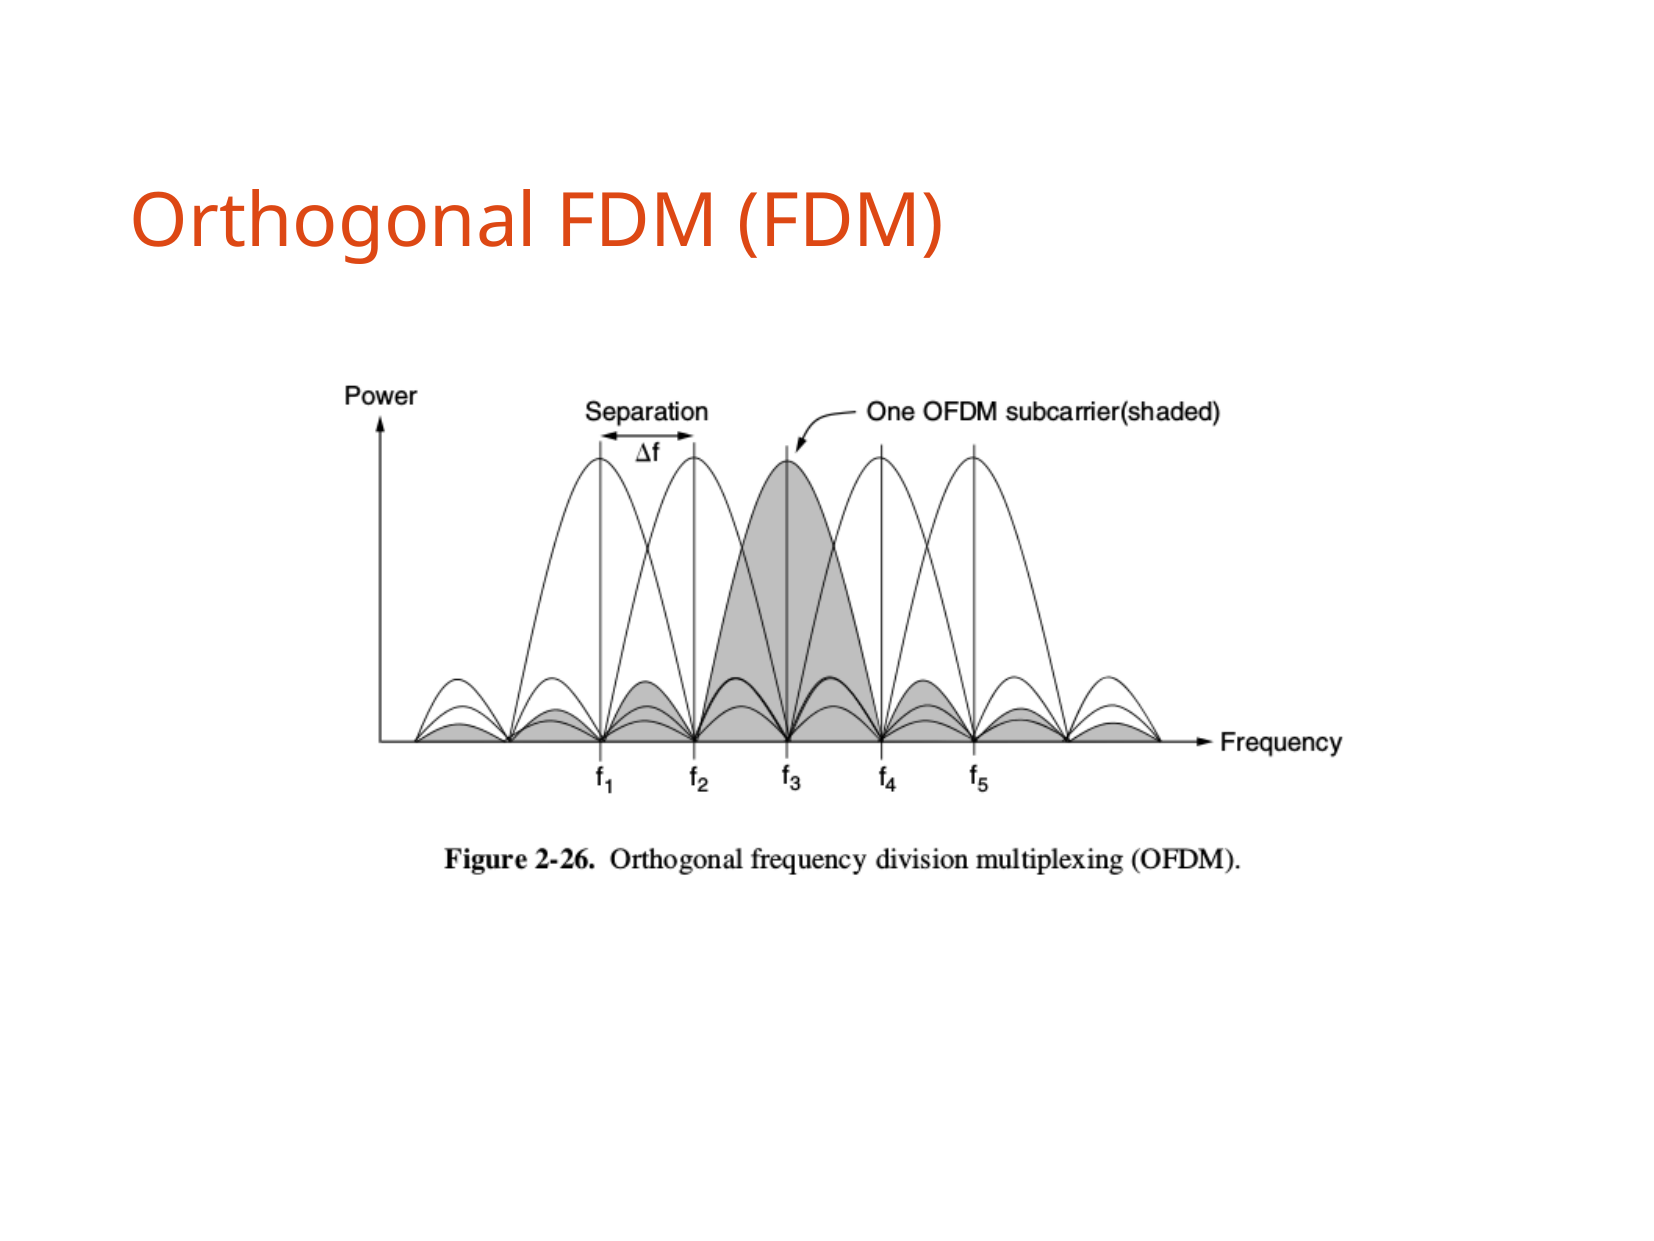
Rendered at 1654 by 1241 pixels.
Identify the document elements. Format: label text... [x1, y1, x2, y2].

title Orthogonal FDM (FDM) [129, 153, 1518, 281]
picture [310, 361, 1358, 889]
